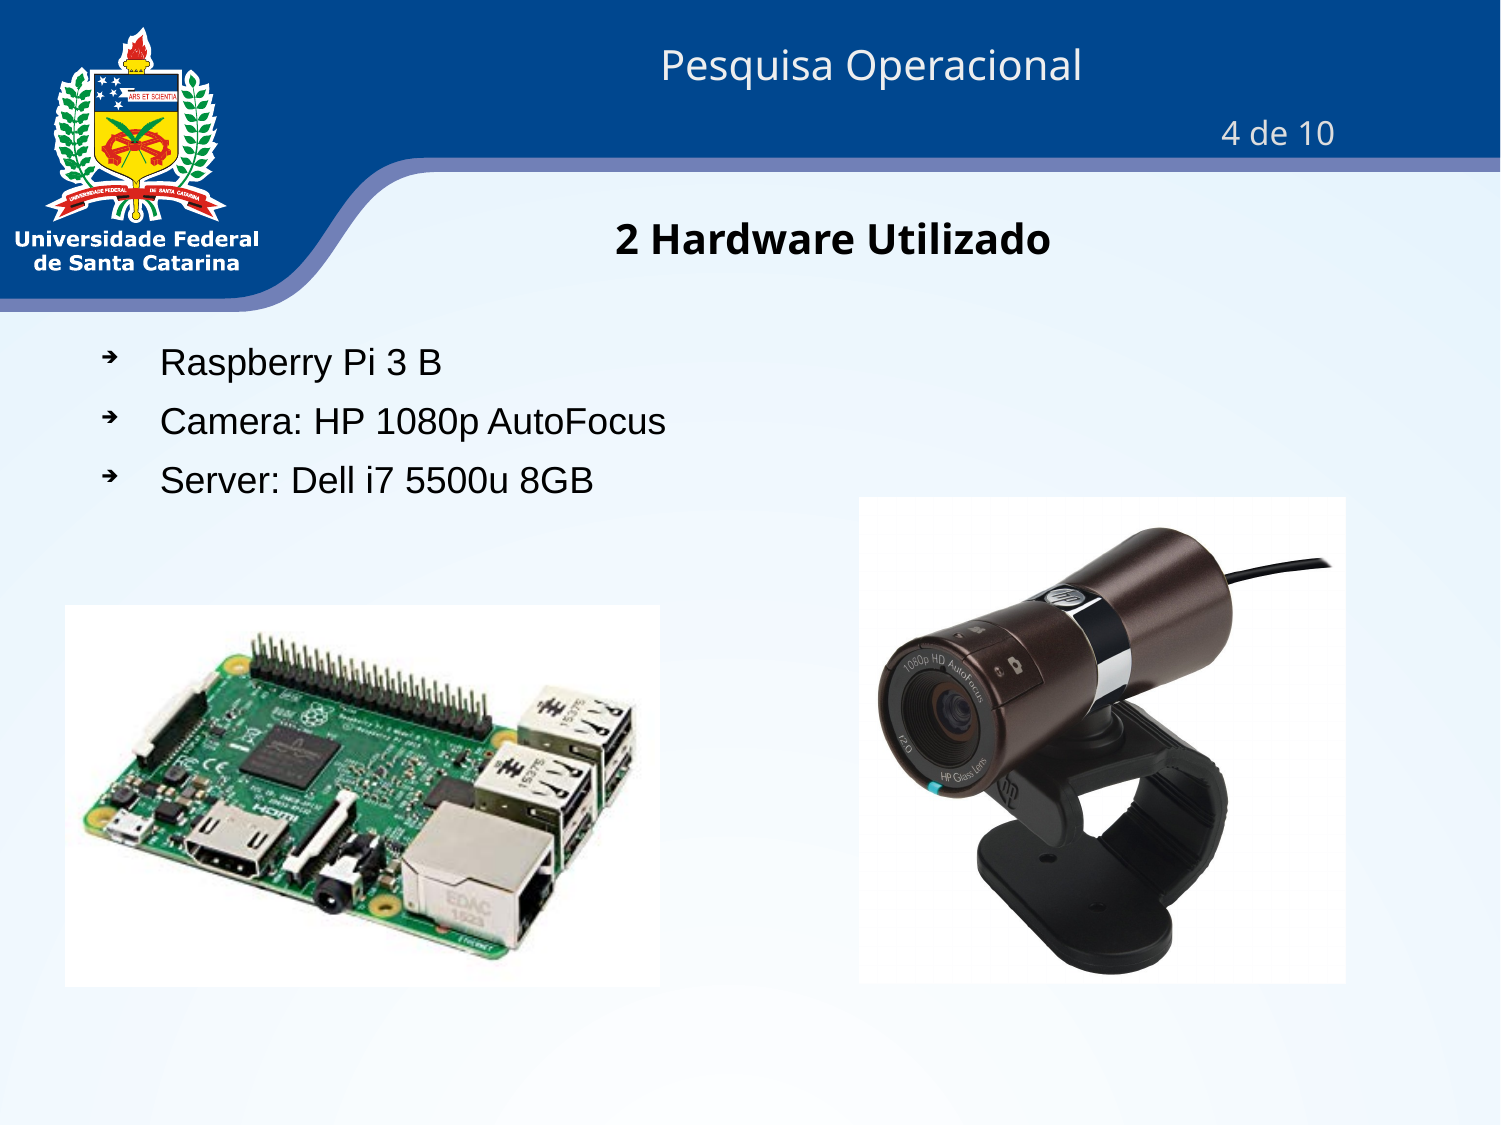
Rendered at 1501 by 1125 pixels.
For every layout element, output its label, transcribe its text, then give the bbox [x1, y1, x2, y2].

title 2 Hardware Utilizado [298, 204, 1368, 318]
picture [65, 605, 660, 987]
picture [859, 497, 1346, 984]
list Raspberry Pi 3 B Camera: HP 1080p AutoFocus Server: Dell i7 5500u 8GB [86, 330, 1395, 1073]
